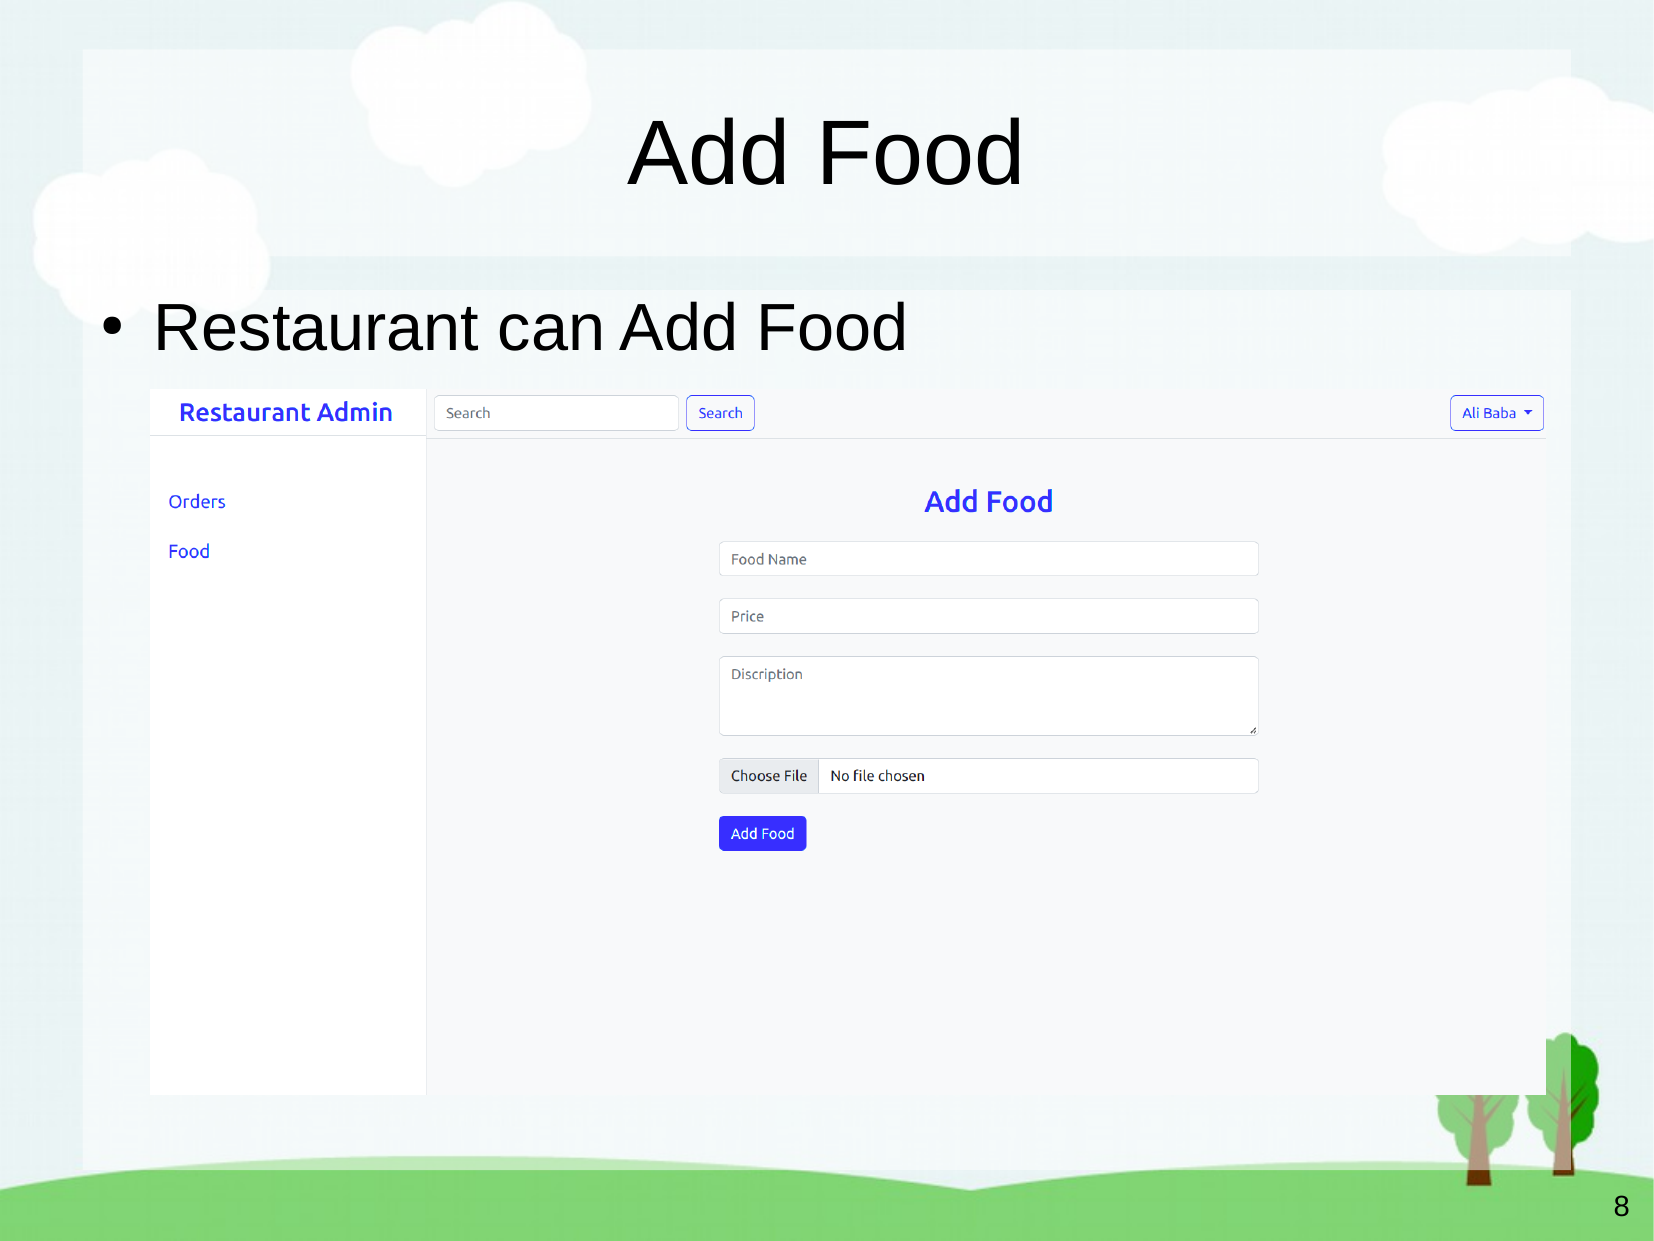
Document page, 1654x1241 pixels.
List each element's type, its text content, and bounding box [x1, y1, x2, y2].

list Restaurant can Add Food [82, 290, 1571, 1171]
picture [0, 0, 1654, 1241]
title Add Food [82, 49, 1571, 257]
